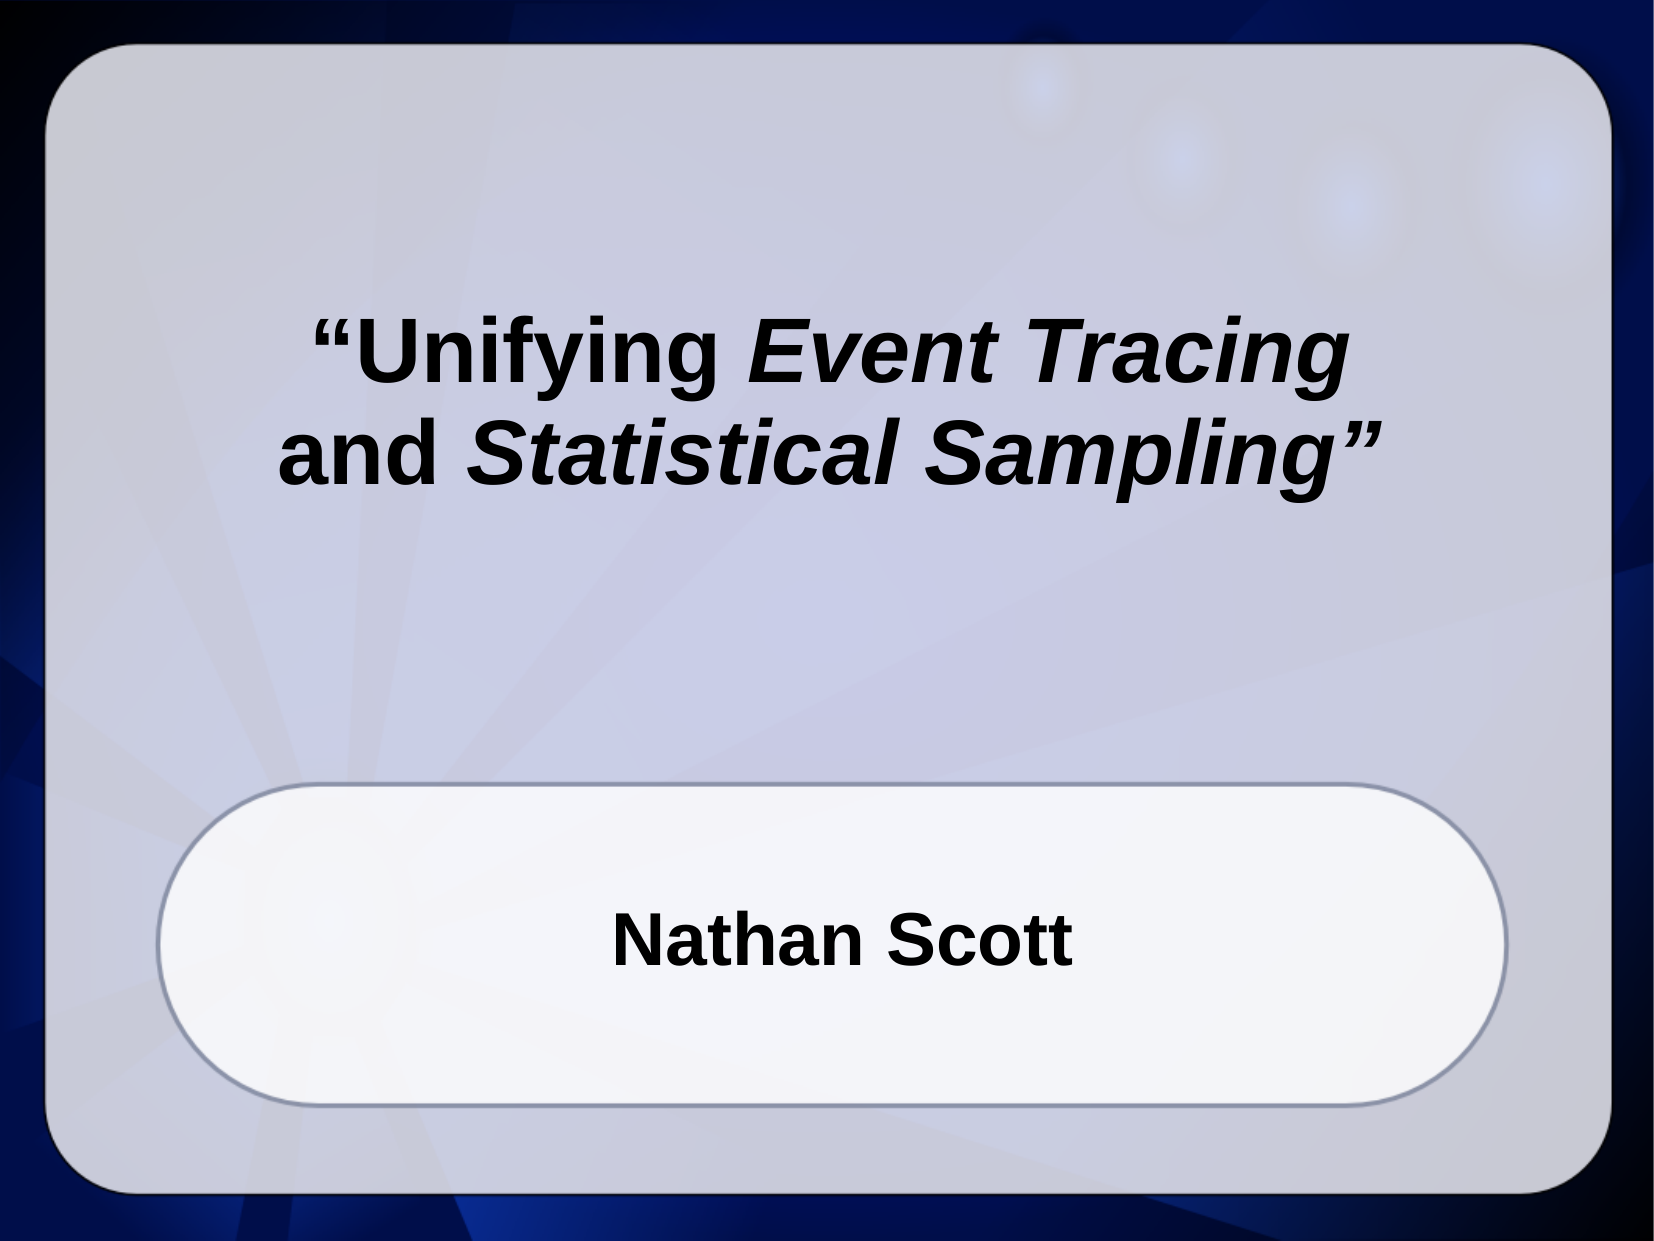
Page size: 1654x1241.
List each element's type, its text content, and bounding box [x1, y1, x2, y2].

title Nathan Scott [77, 850, 1608, 1028]
title “Unifying Event Tracing and Statistical Sampling” [65, 299, 1597, 505]
picture [0, 0, 1654, 1241]
